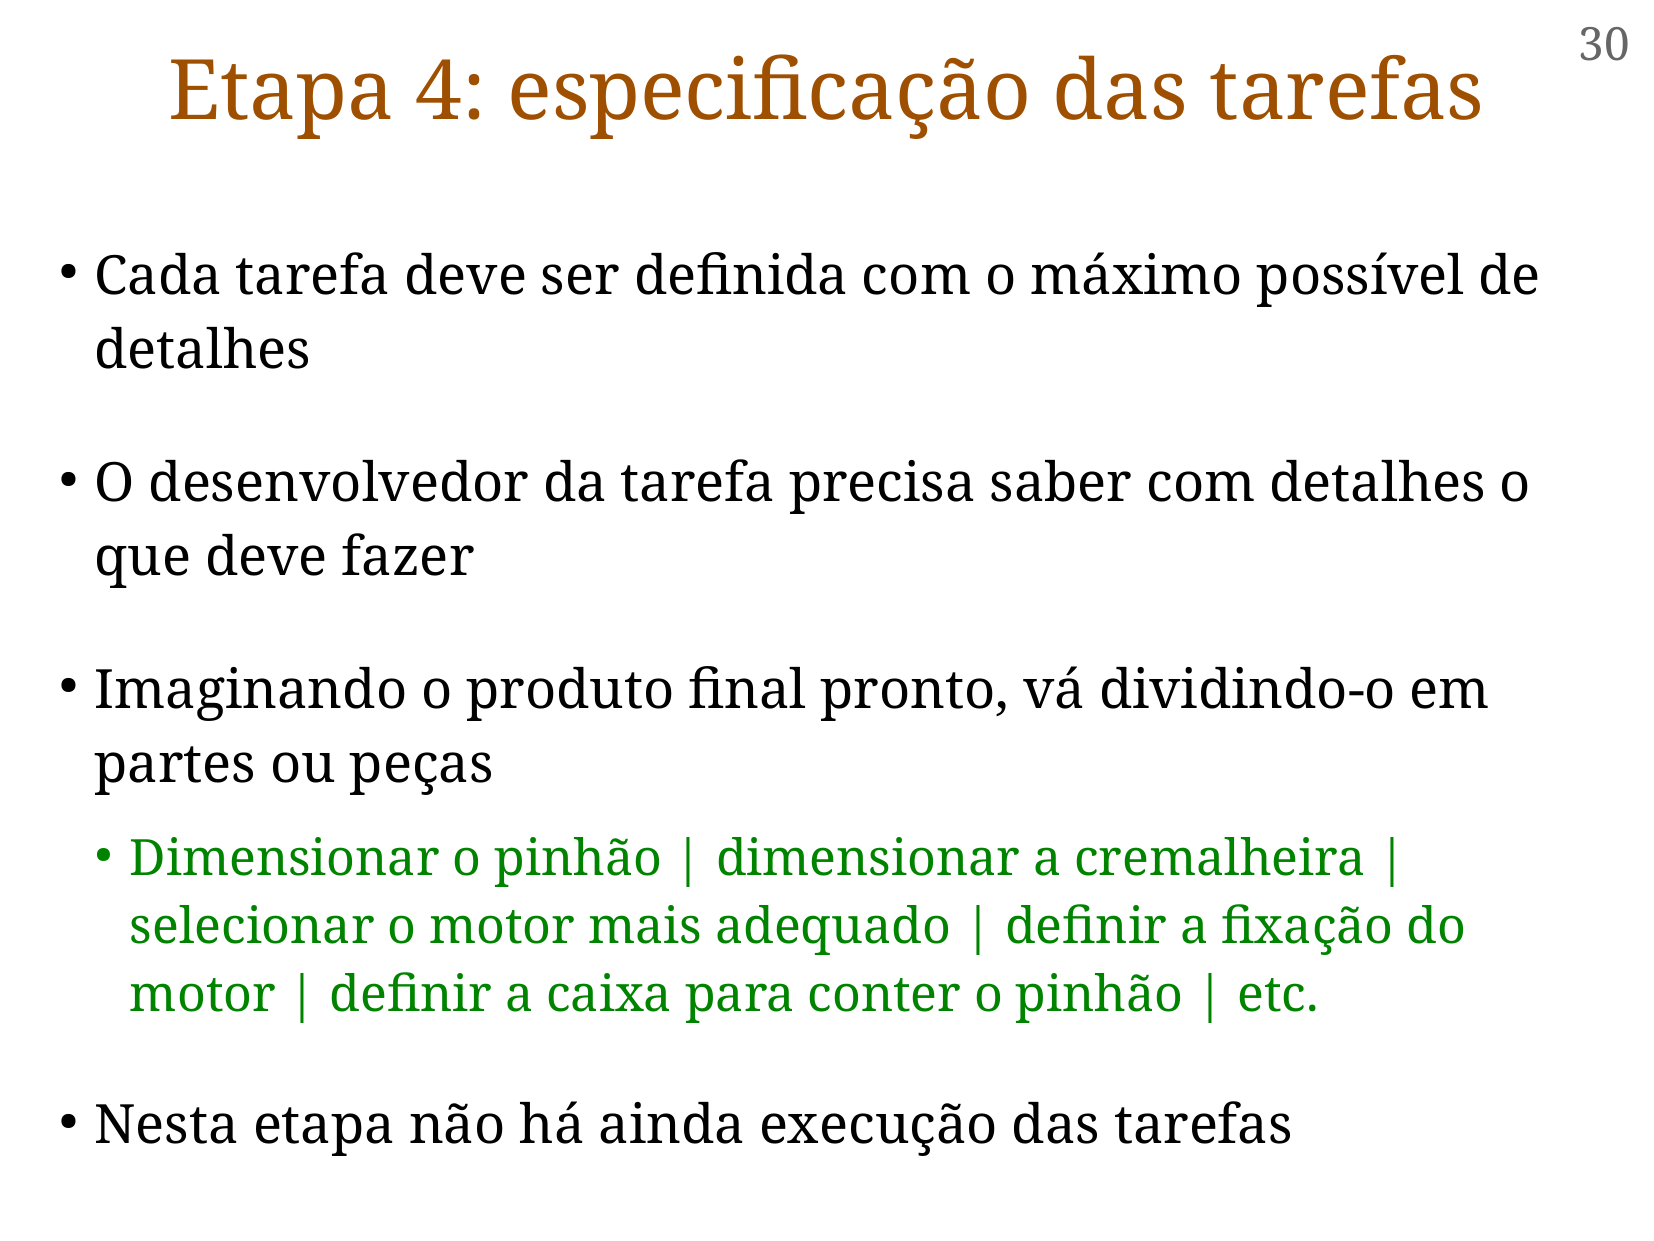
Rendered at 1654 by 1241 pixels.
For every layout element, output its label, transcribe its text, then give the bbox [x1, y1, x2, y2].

list Cada tarefa deve ser definida com o máximo possível de detalhes O desenvolvedor da tarefa precisa saber com detalhes o que deve fazer Imaginando o produto final pronto, vá dividindo-o em partes ou peças Dimensionar o pinhão | dimensionar a cremalheira | selecionar o motor mais adequado | definir a fixação do motor | definir a caixa para conter o pinhão | etc. Nesta etapa não há ainda execução das tarefas [59, 236, 1595, 1211]
title Etapa 4: especificação das tarefas [59, 29, 1595, 148]
